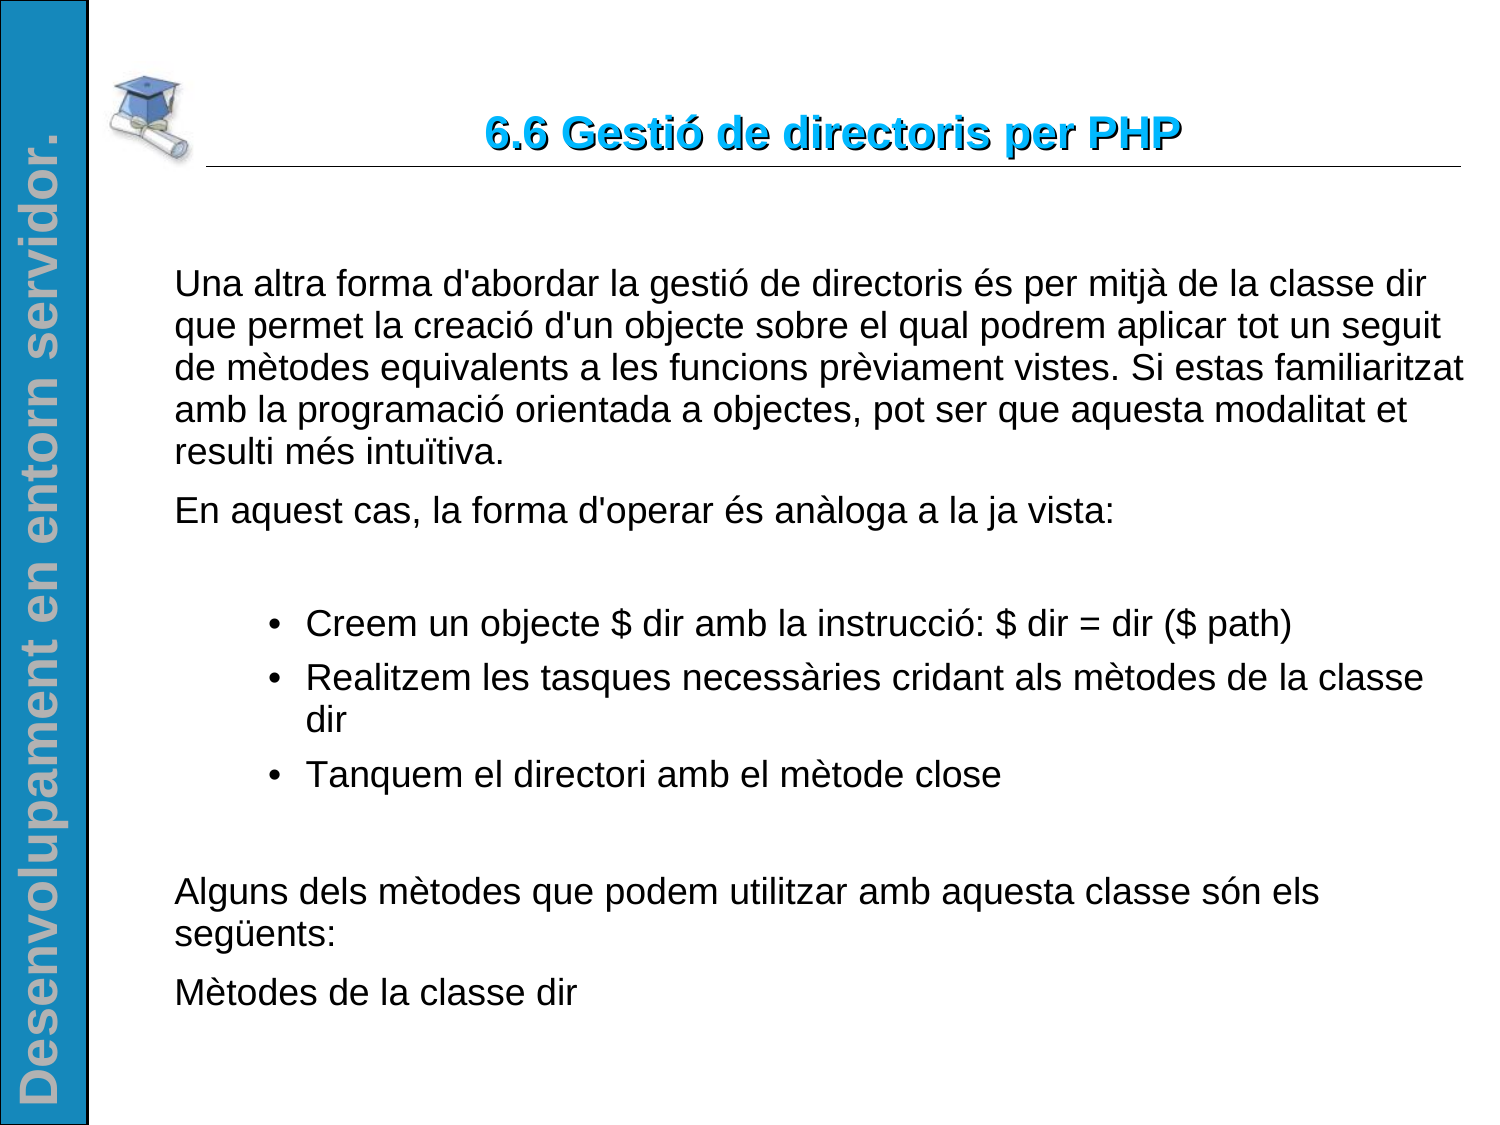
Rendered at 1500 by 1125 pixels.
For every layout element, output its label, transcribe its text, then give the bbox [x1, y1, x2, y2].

title 6.6 Gestió de directoris per PHP [206, 95, 1447, 170]
list Una altra forma d'abordar la gestió de directoris és per mitjà de la classe dir que permet la creació d'un objecte sobre el qual podrem aplicar tot un seguit de mètodes equivalents a les funcions prèviament vistes. Si estas familiaritzat amb la programació orientada a objectes, pot ser que aquesta modalitat et resulti més intuïtiva. En aquest cas, la forma d'operar és anàloga a la ja vista: Creem un objecte $ dir amb la instrucció: $ dir = dir ($ path) Realitzem les tasques necessàries cridant als mètodes de la classe dir Tanquem el directori amb el mètode close Alguns dels mètodes que podem utilitzar amb aquesta classe són els següents: Mètodes de la classe dir [118, 262, 1477, 1014]
picture [93, 61, 206, 174]
